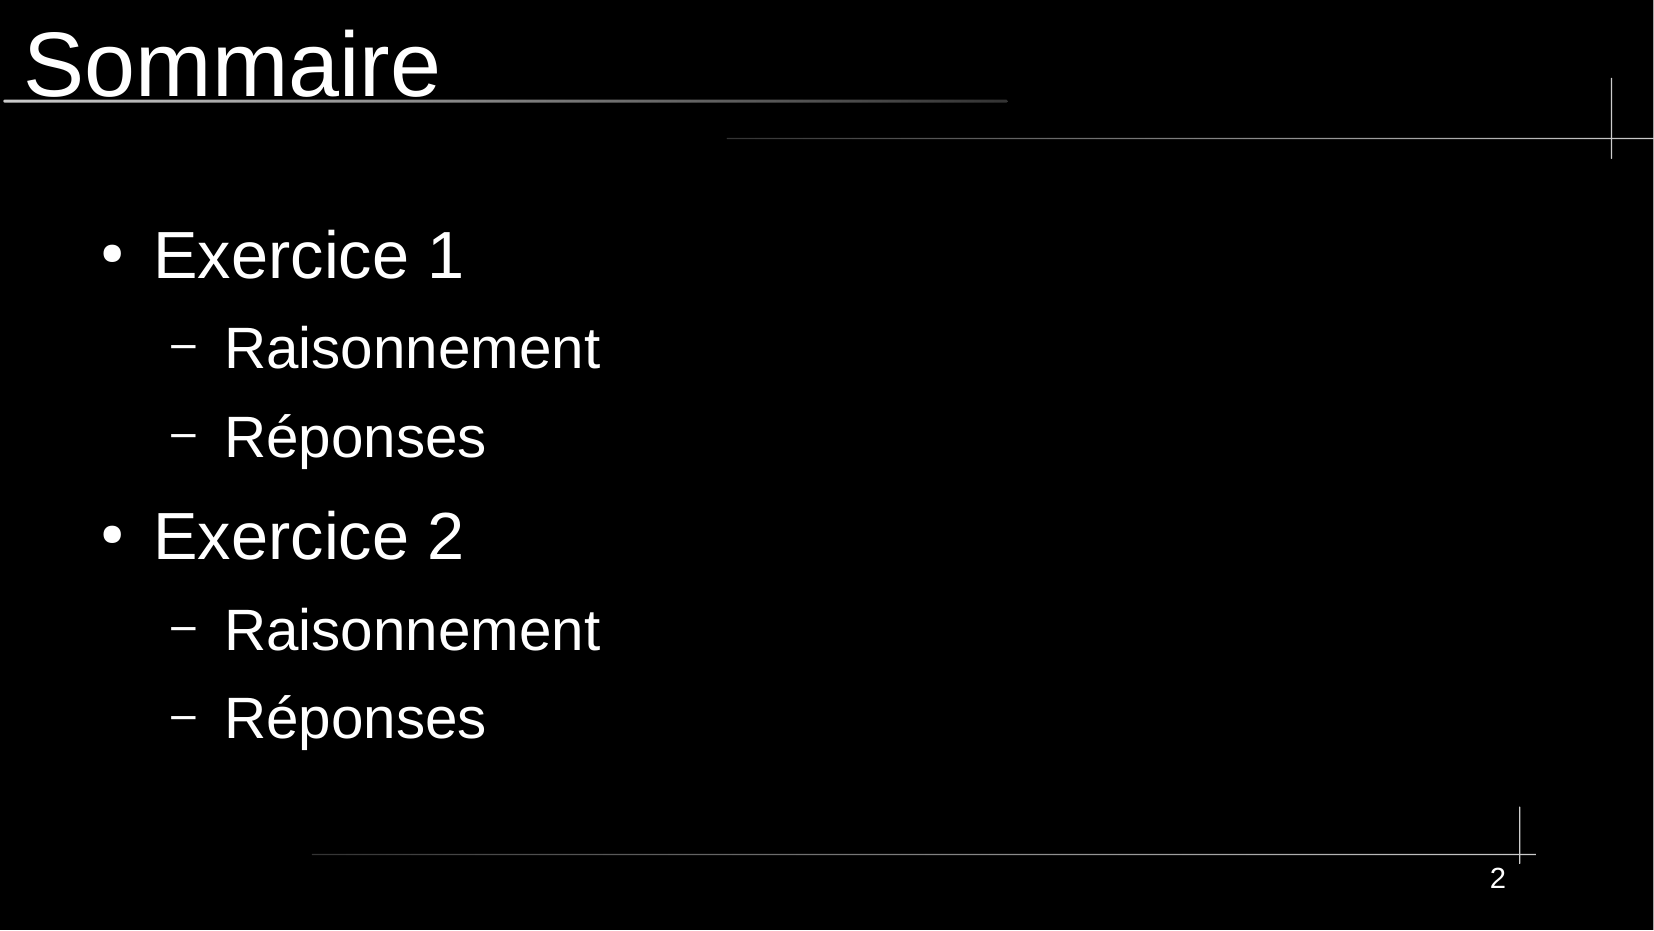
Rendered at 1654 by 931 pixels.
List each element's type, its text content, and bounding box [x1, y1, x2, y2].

list Exercice 1 Raisonnement Réponses Exercice 2 Raisonnement Réponses [82, 217, 1571, 758]
title Sommaire [23, 11, 1589, 119]
